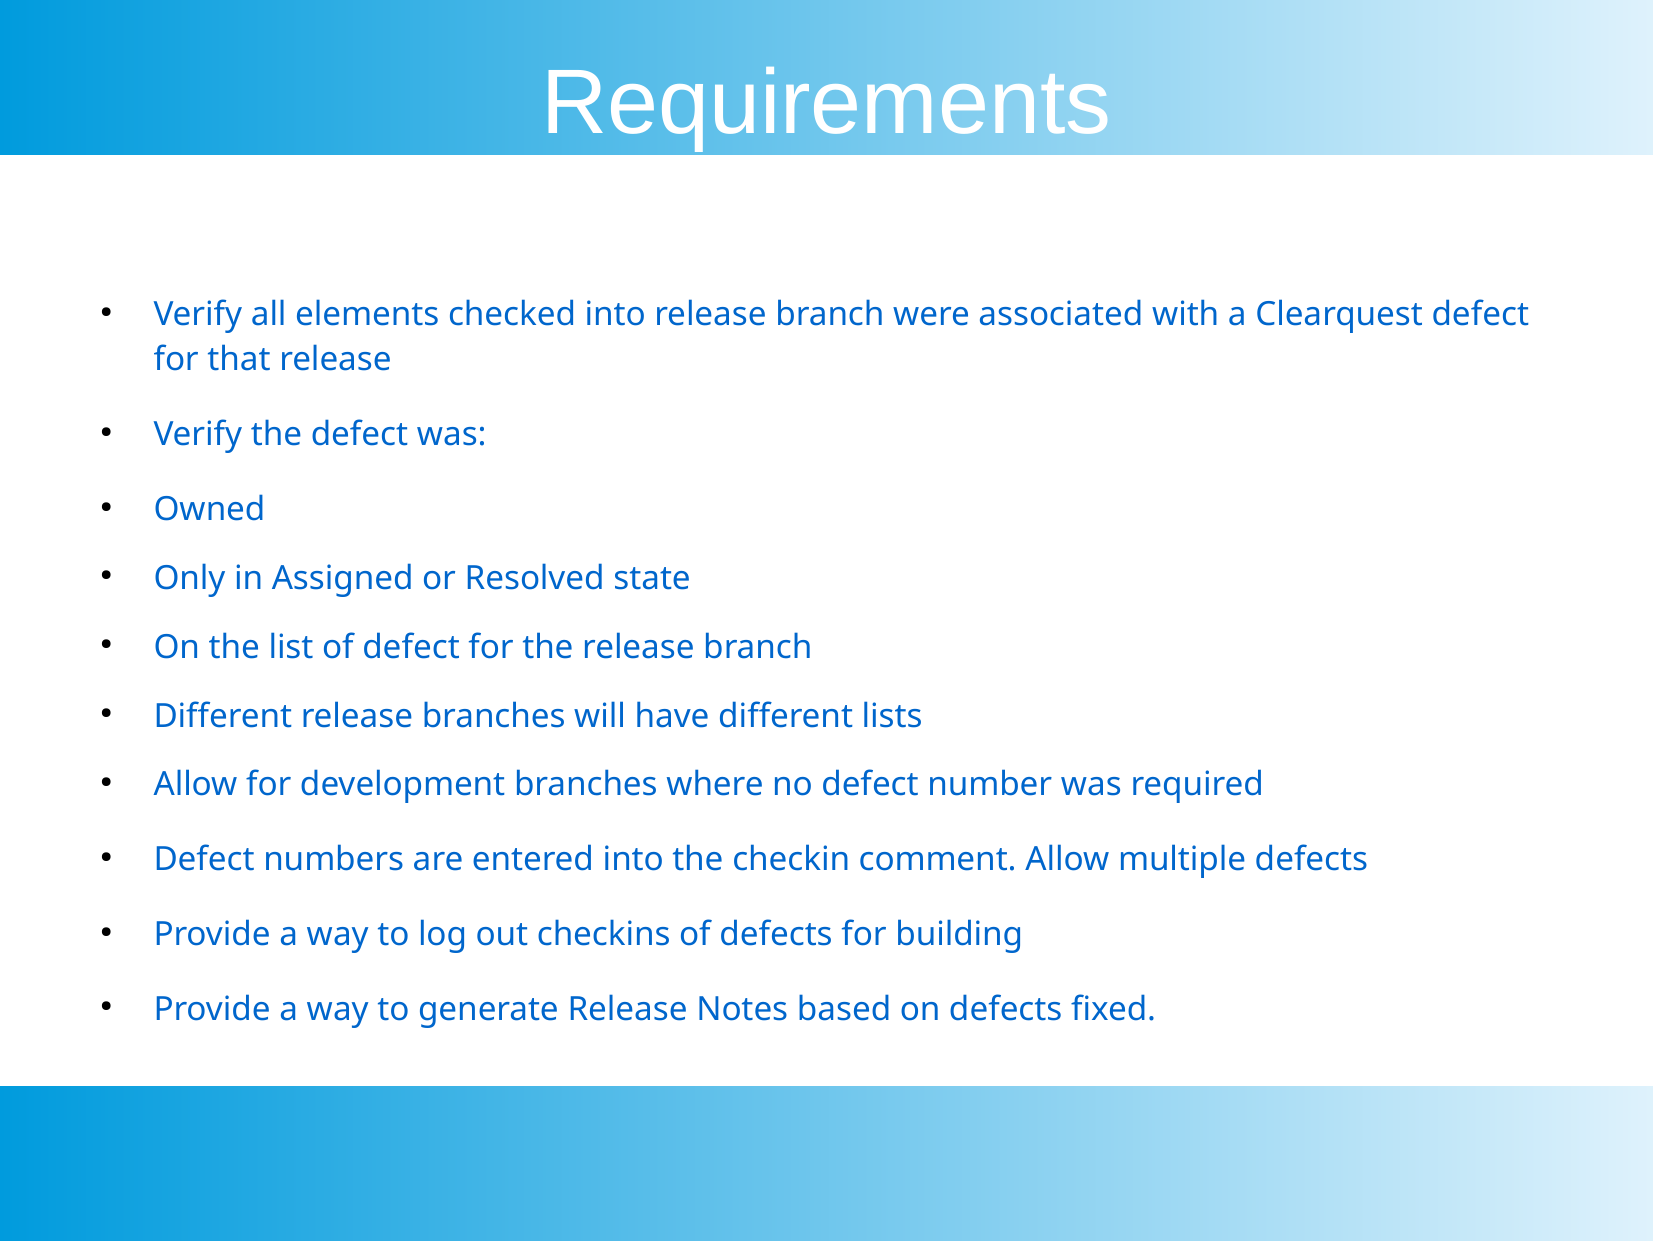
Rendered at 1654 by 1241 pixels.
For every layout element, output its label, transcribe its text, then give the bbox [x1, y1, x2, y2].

list Verify all elements checked into release branch were associated with a Clearquest defect for that release Verify the defect was: Owned Only in Assigned or Resolved state On the list of defect for the release branch Different release branches will have different lists Allow for development branches where no defect number was required Defect numbers are entered into the checkin comment. Allow multiple defects Provide a way to log out checkins of defects for building Provide a way to generate Release Notes based on defects fixed. [82, 290, 1571, 1010]
title Requirements [82, 49, 1571, 155]
